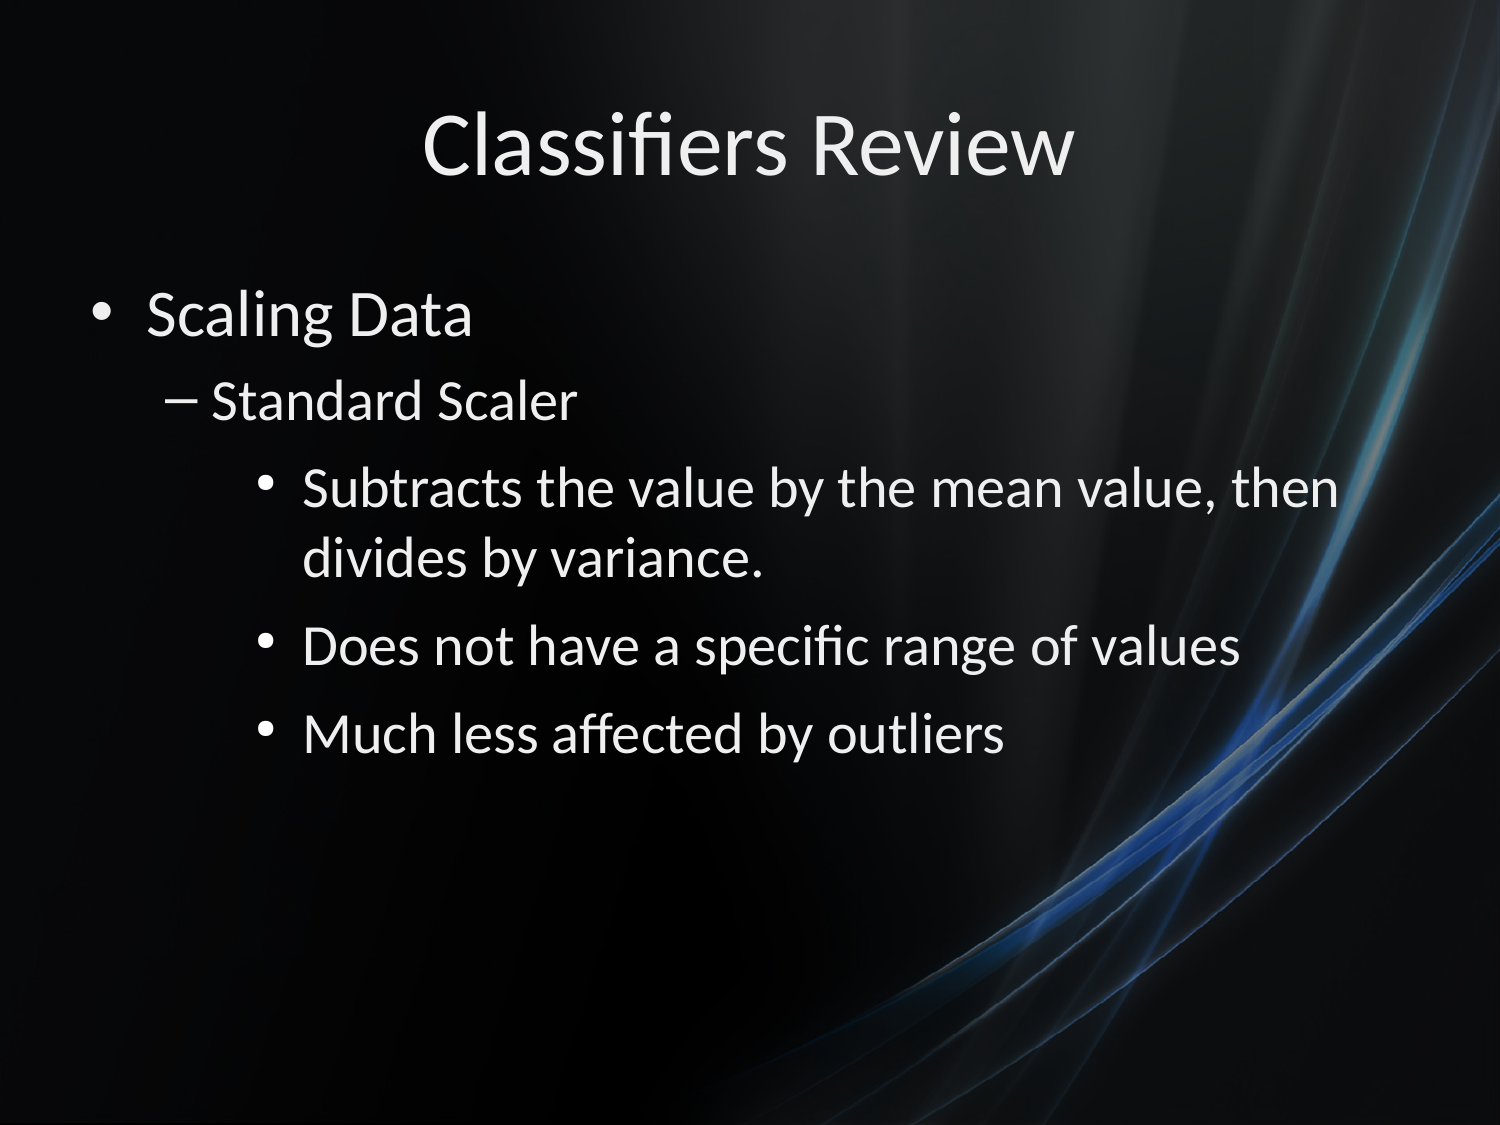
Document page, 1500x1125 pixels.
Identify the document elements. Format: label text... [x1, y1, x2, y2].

picture [0, 0, 1500, 1125]
title Classifiers Review [75, 45, 1425, 233]
list Scaling Data Standard Scaler Subtracts the value by the mean value, then divides by variance. Does not have a specific range of values Much less affected by outliers [75, 262, 1425, 1005]
